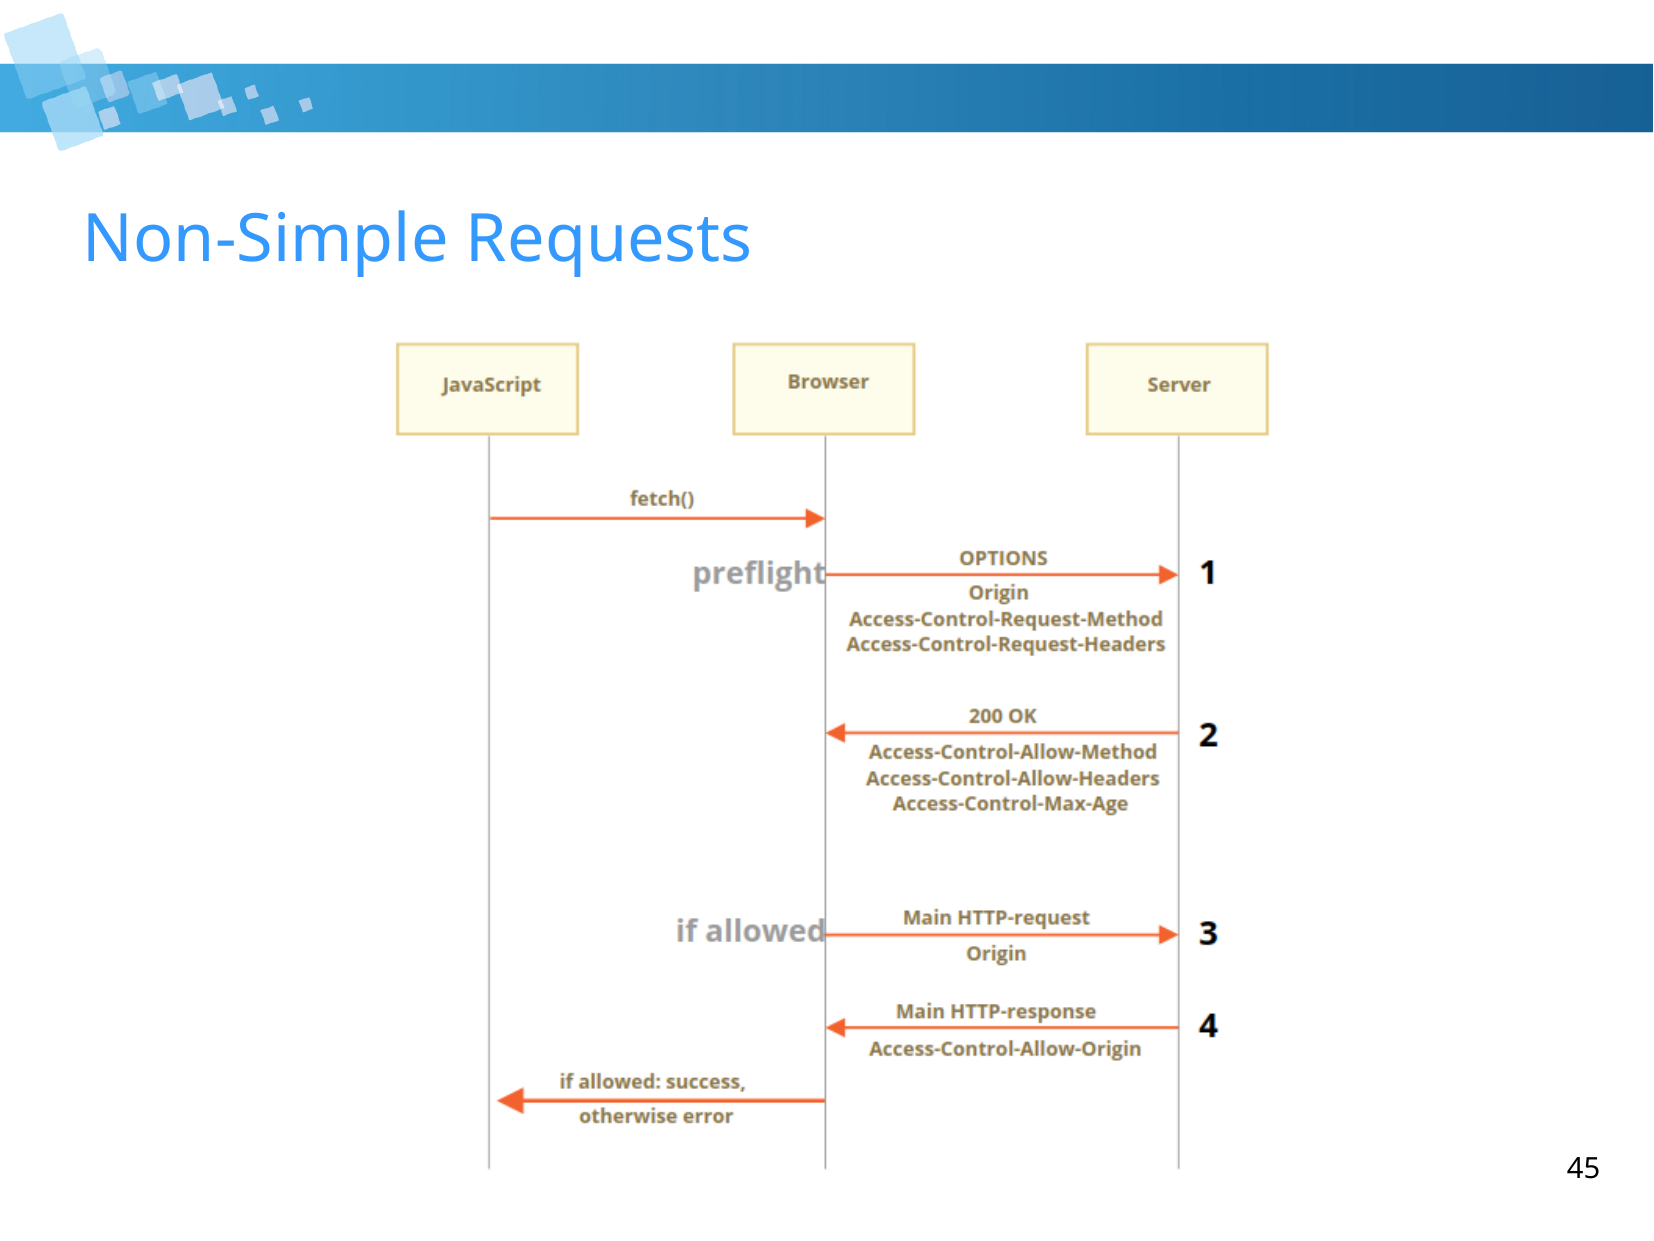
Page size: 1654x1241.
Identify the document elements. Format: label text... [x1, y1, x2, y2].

title Non-Simple Requests [82, 131, 1571, 340]
picture [0, 0, 1653, 1238]
